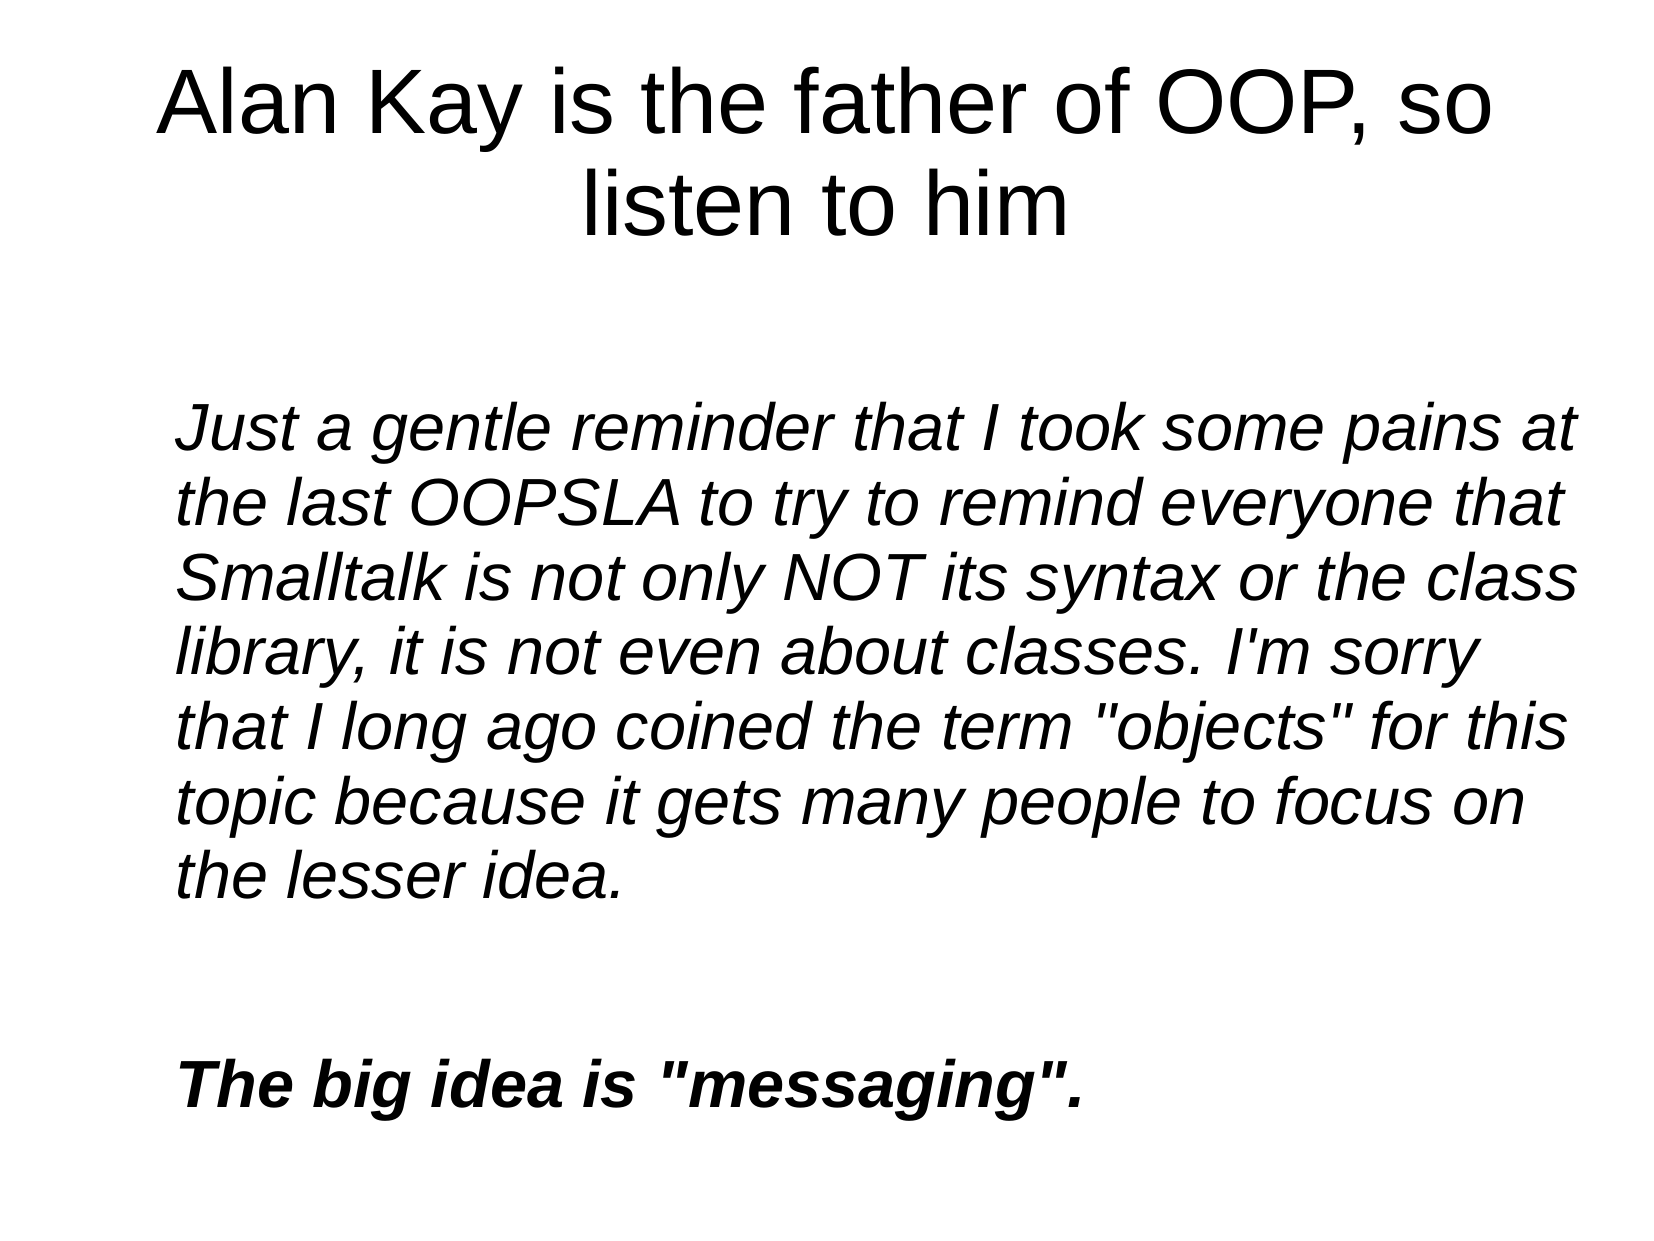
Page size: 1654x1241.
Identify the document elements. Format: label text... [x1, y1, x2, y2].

title Alan Kay is the father of OOP, so listen to him [82, 49, 1571, 257]
list Just a gentle reminder that I took some pains at the last OOPSLA to try to remind everyone that Smalltalk is not only NOT its syntax or the class library, it is not even about classes. I'm sorry that I long ago coined the term "objects" for this topic because it gets many people to focus on the lesser idea. The big idea is "messaging". [105, 390, 1594, 1209]
